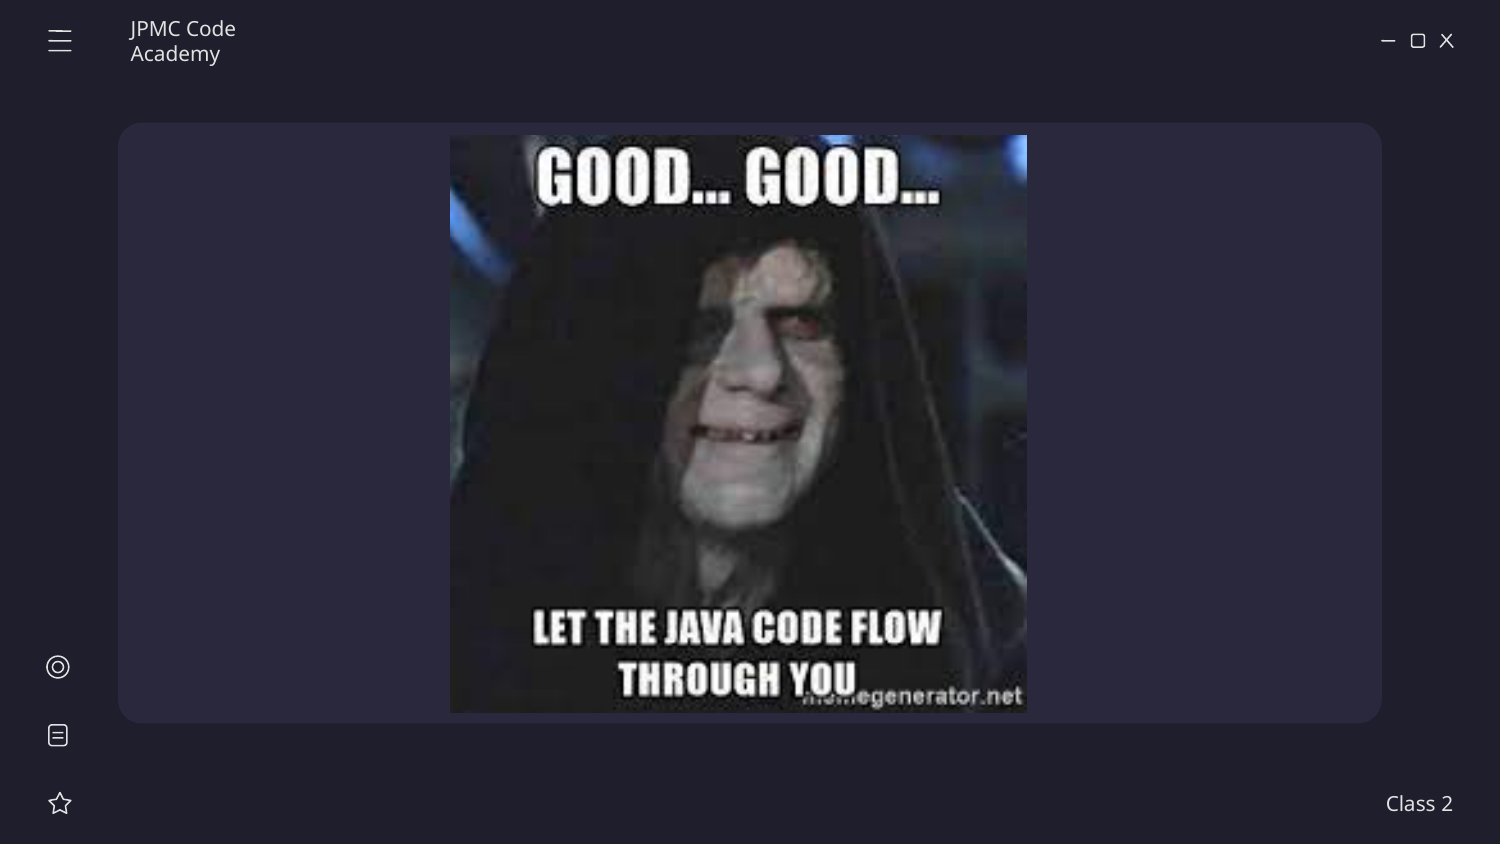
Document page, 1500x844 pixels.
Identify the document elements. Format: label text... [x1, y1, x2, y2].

subtitle Class 2 [1278, 780, 1453, 826]
picture [450, 135, 1027, 713]
subtitle JPMC Code Academy [130, 18, 306, 64]
